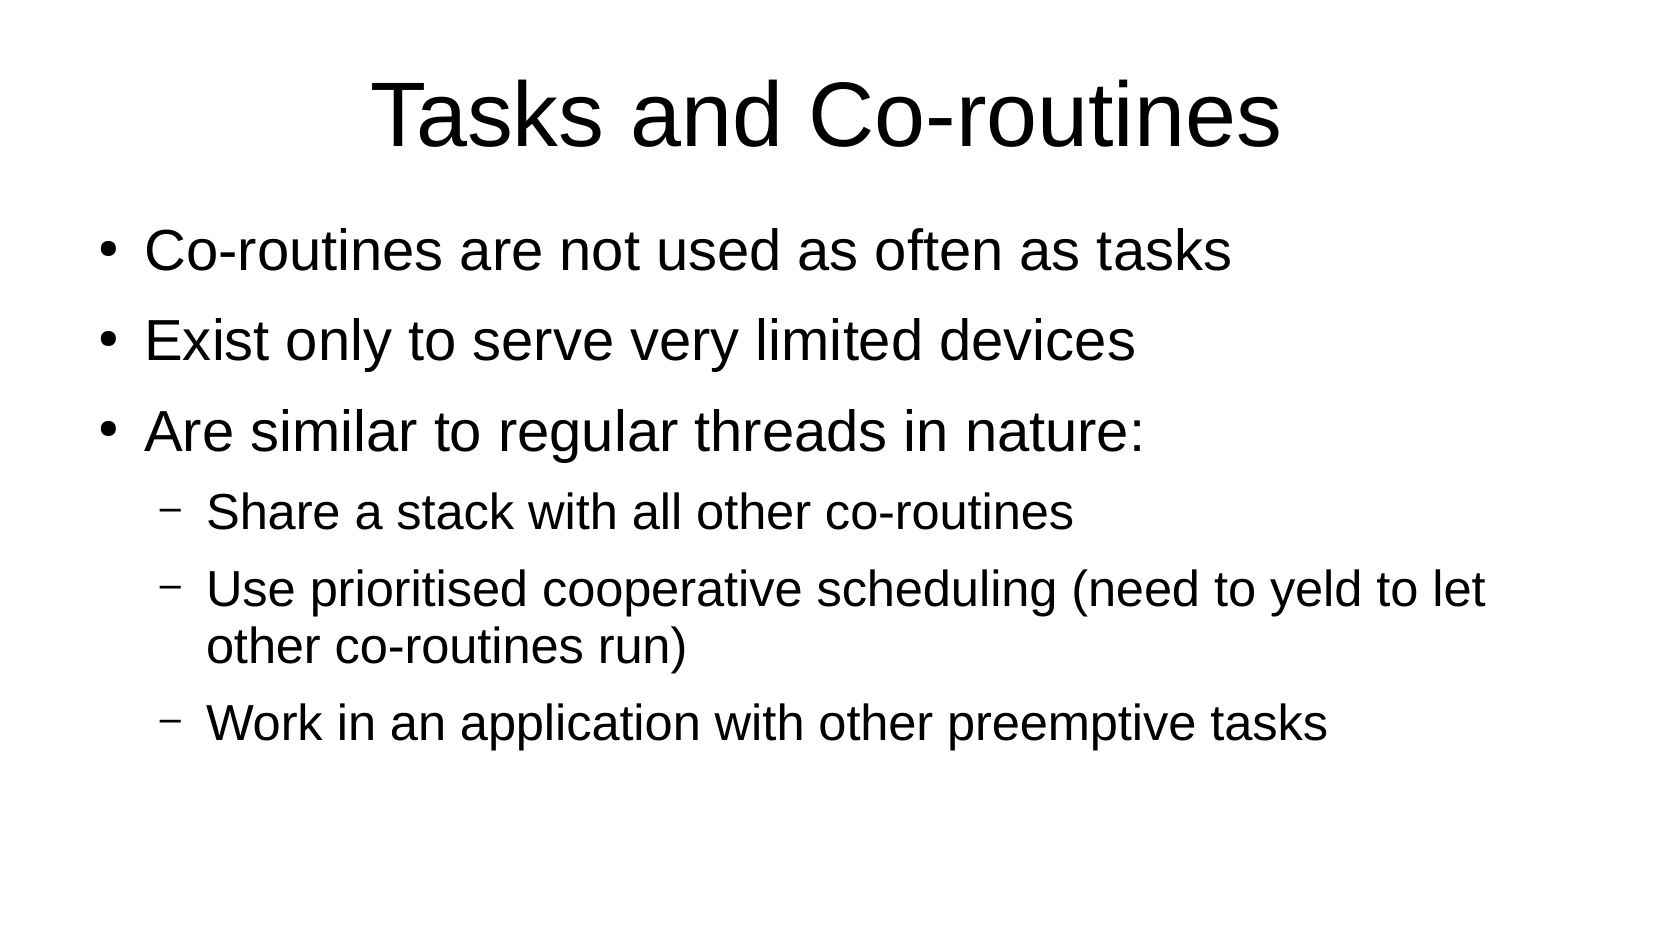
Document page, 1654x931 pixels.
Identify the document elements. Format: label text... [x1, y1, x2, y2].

title Tasks and Co-routines [82, 37, 1571, 193]
list Co-routines are not used as often as tasks Exist only to serve very limited devices Are similar to regular threads in nature: Share a stack with all other co-routines Use prioritised cooperative scheduling (need to yeld to let other co-routines run) Work in an application with other preemptive tasks [82, 217, 1571, 758]
